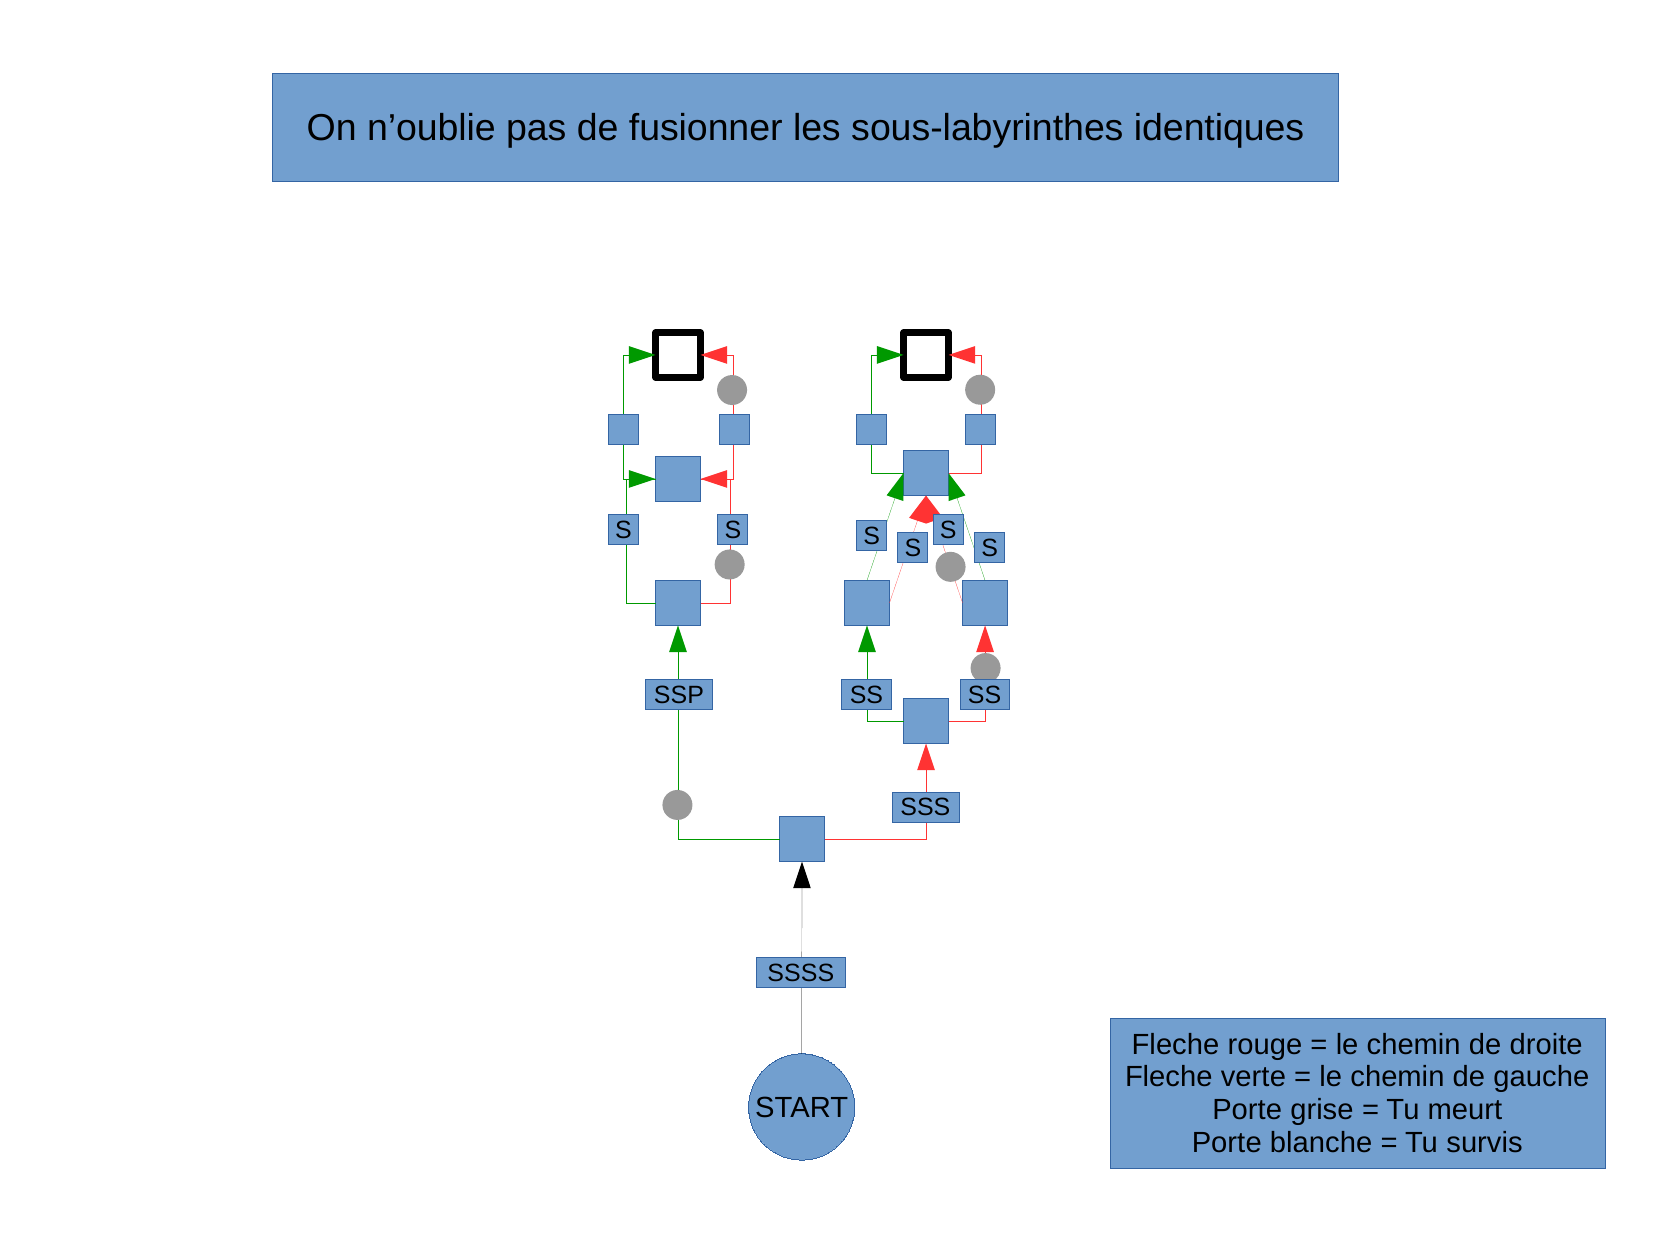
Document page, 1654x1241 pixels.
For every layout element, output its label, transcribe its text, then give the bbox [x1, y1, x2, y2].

text_box [970, 653, 1001, 679]
text_box Fleche rouge = le chemin de droite Fleche verte = le chemin de gauche Porte grise = Tu meurt Porte blanche = Tu survis [1110, 1018, 1606, 1169]
text_box [844, 580, 890, 626]
text_box [935, 551, 966, 582]
text_box [962, 580, 1008, 626]
text_box SS [841, 679, 892, 710]
text_box [714, 549, 745, 580]
text_box [662, 789, 693, 820]
text_box S [933, 514, 964, 545]
text_box S [856, 520, 887, 551]
text_box On n’oublie pas de fusionner les sous-labyrinthes identiques [272, 73, 1339, 182]
text_box [903, 450, 949, 496]
text_box [903, 698, 949, 744]
text_box [655, 456, 701, 502]
text_box SSP [645, 679, 713, 710]
text_box [719, 414, 750, 445]
text_box [655, 580, 701, 626]
text_box S [974, 532, 1005, 563]
text_box [965, 374, 996, 405]
text_box S [717, 514, 748, 545]
text_box [965, 414, 996, 445]
text_box [856, 414, 887, 445]
text_box SS [960, 679, 1010, 710]
text_box S [897, 532, 928, 563]
text_box [608, 414, 639, 445]
text_box [779, 816, 825, 862]
text_box START [748, 1053, 855, 1161]
text_box SSS [892, 792, 960, 823]
text_box [903, 332, 949, 378]
text_box [655, 332, 701, 378]
text_box [717, 375, 748, 406]
text_box SSSS [756, 957, 846, 988]
text_box S [608, 514, 639, 545]
